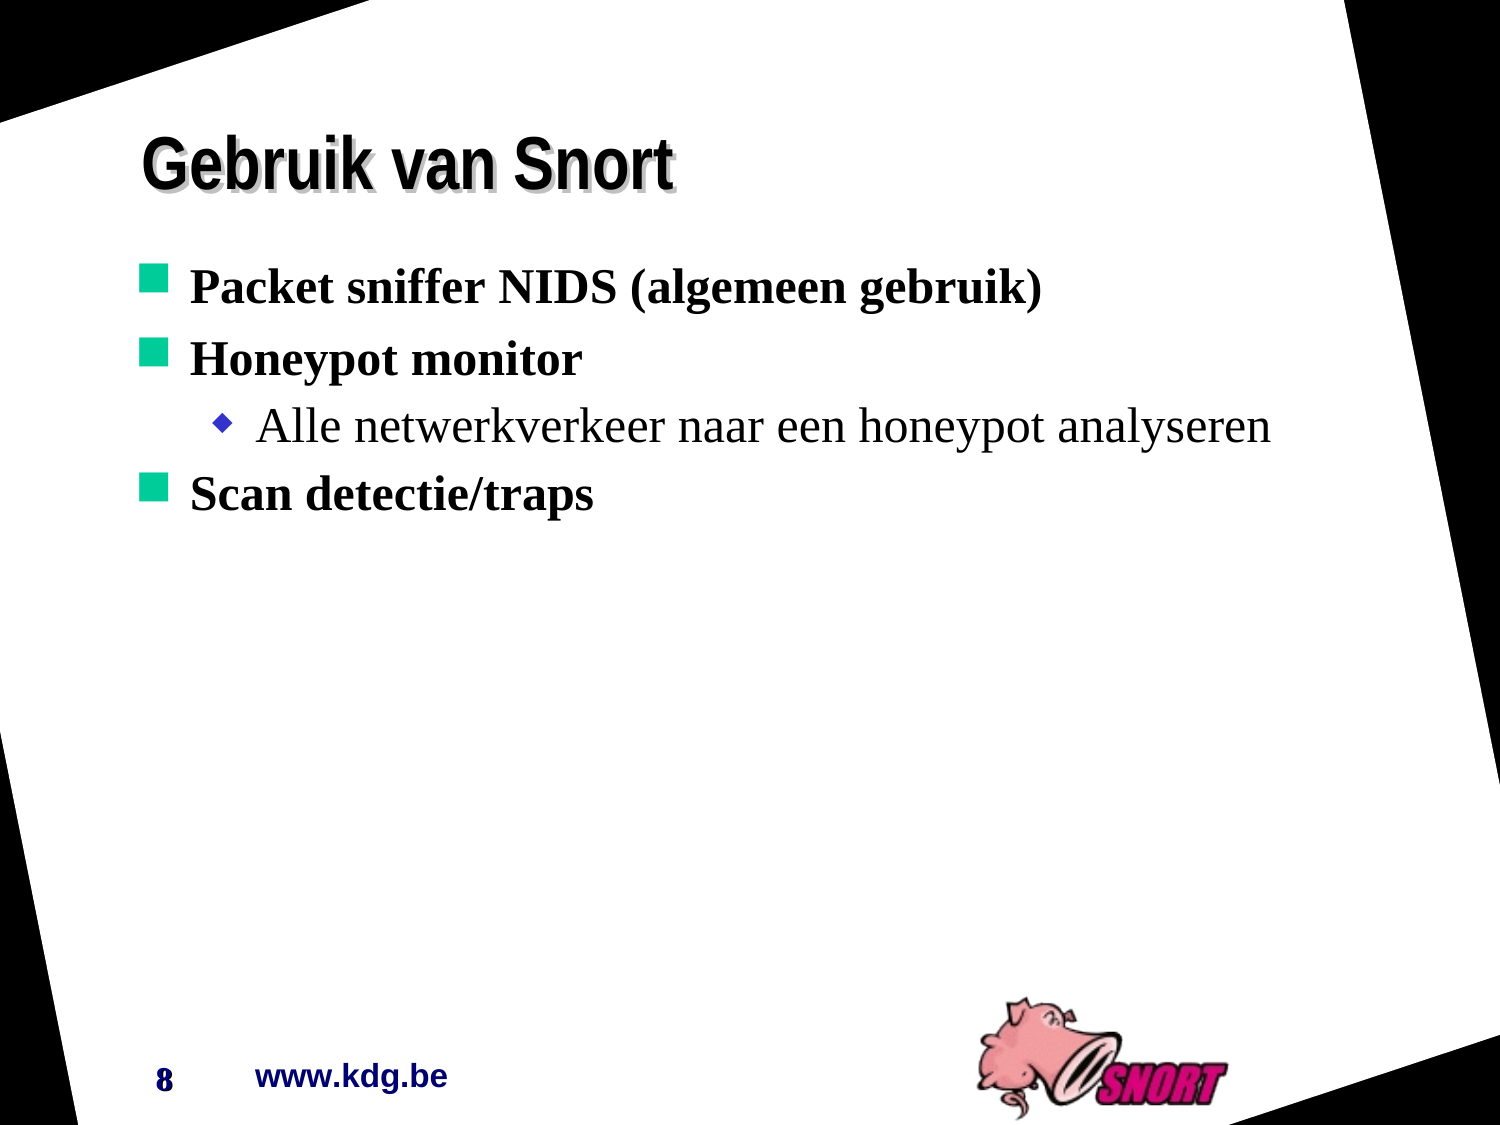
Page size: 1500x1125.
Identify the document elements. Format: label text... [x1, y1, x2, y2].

picture [956, 1026, 1240, 1125]
list Packet sniffer NIDS (algemeen gebruik)‏ Honeypot monitor Alle netwerkverkeer naar een honeypot analyseren Scan detectie/traps [135, 249, 1447, 1026]
title Gebruik van Snort [141, 112, 1447, 214]
